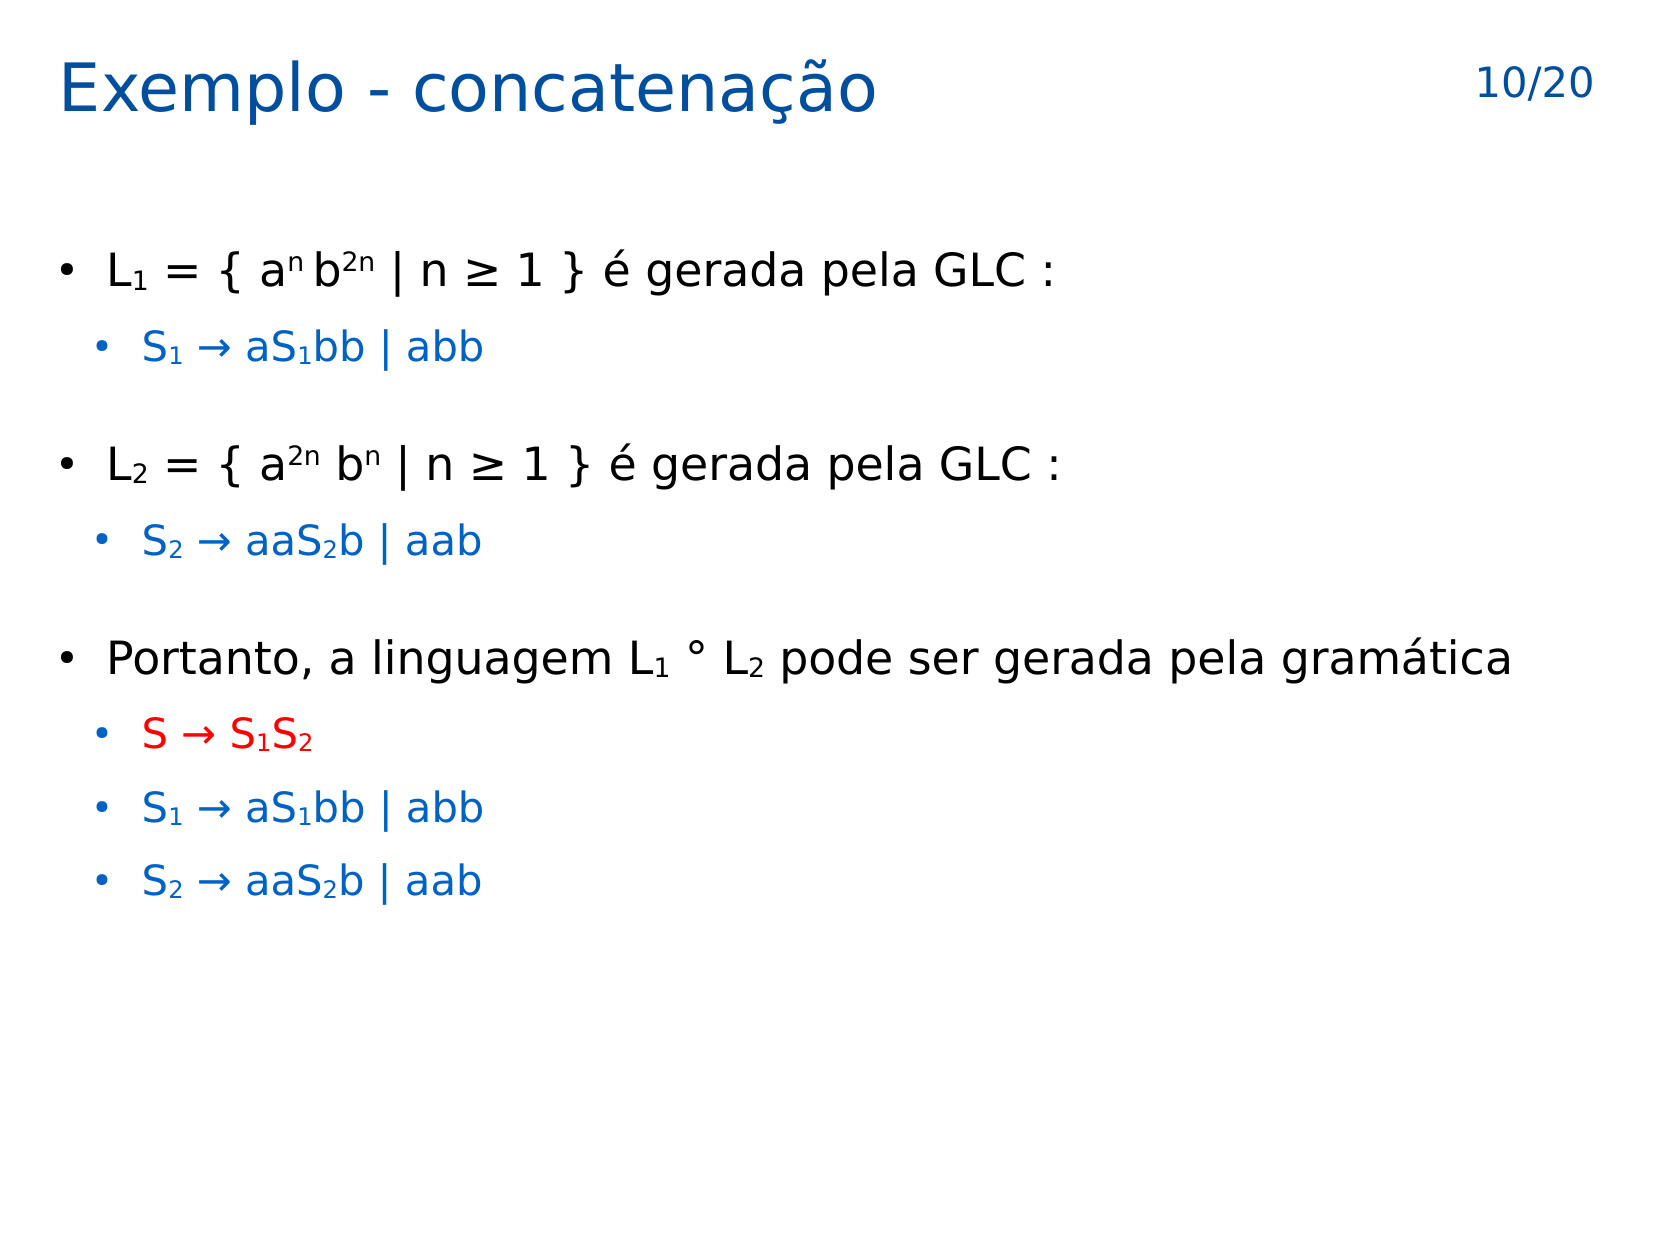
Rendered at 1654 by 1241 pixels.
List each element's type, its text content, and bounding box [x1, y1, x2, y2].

title Exemplo - concatenação [59, 29, 1625, 148]
list L1 = { an b2n | n ≥ 1 } é gerada pela GLC : S1 → aS1bb | abb L2 = { a2n bn | n ≥ 1 } é gerada pela GLC : S2 → aaS2b | aab Portanto, a linguagem L1 ° L2 pode ser gerada pela gramática S → S1S2 S1 → aS1bb | abb S2 → aaS2b | aab [59, 236, 1595, 1211]
